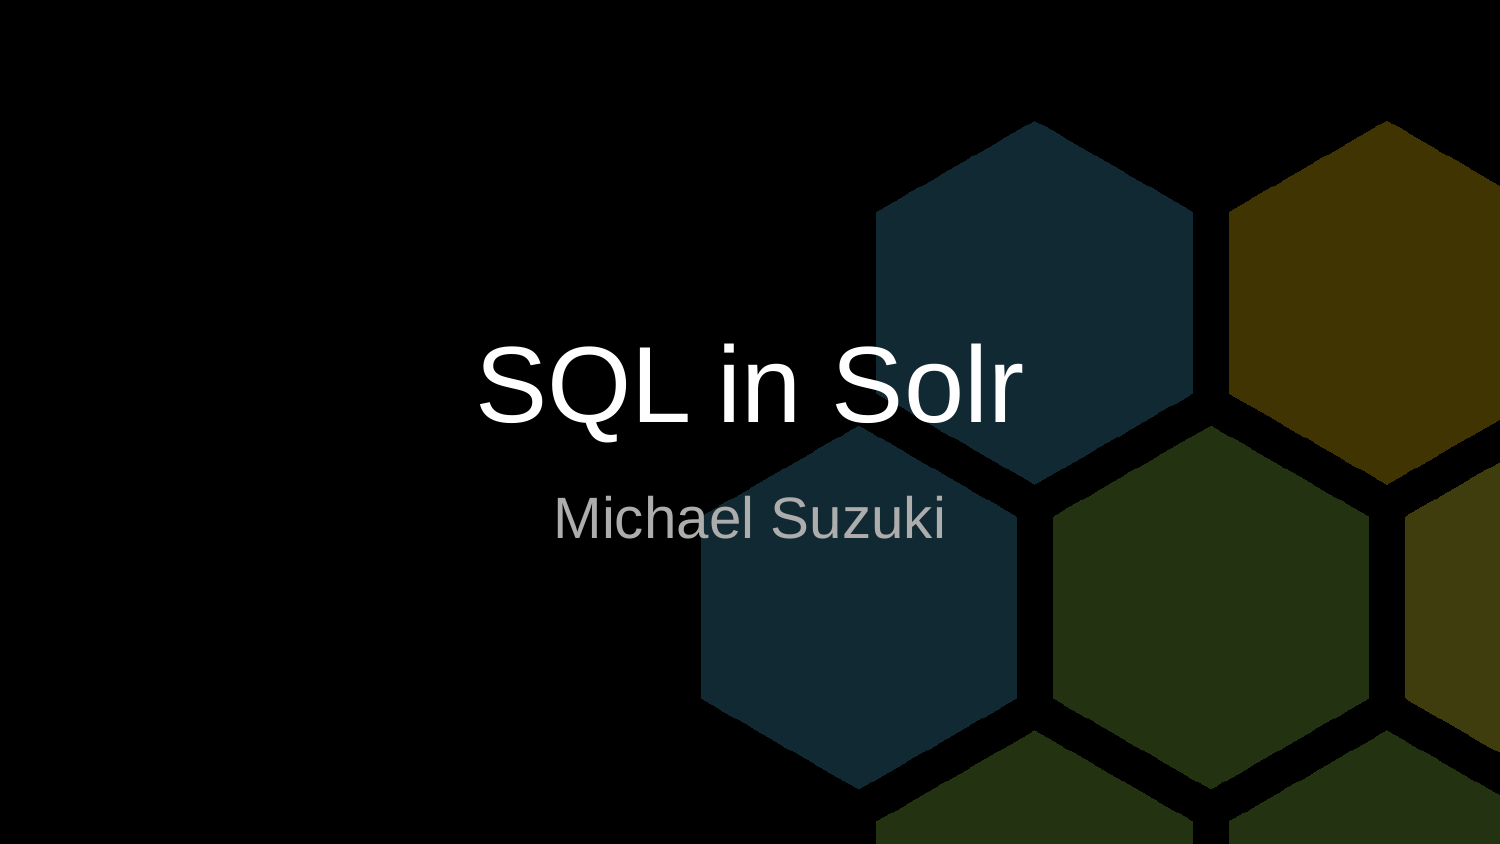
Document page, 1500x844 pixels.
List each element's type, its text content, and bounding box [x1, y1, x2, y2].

title SQL in Solr [51, 122, 1449, 459]
picture [0, 0, 1500, 844]
subtitle Michael Suzuki [51, 464, 1449, 682]
